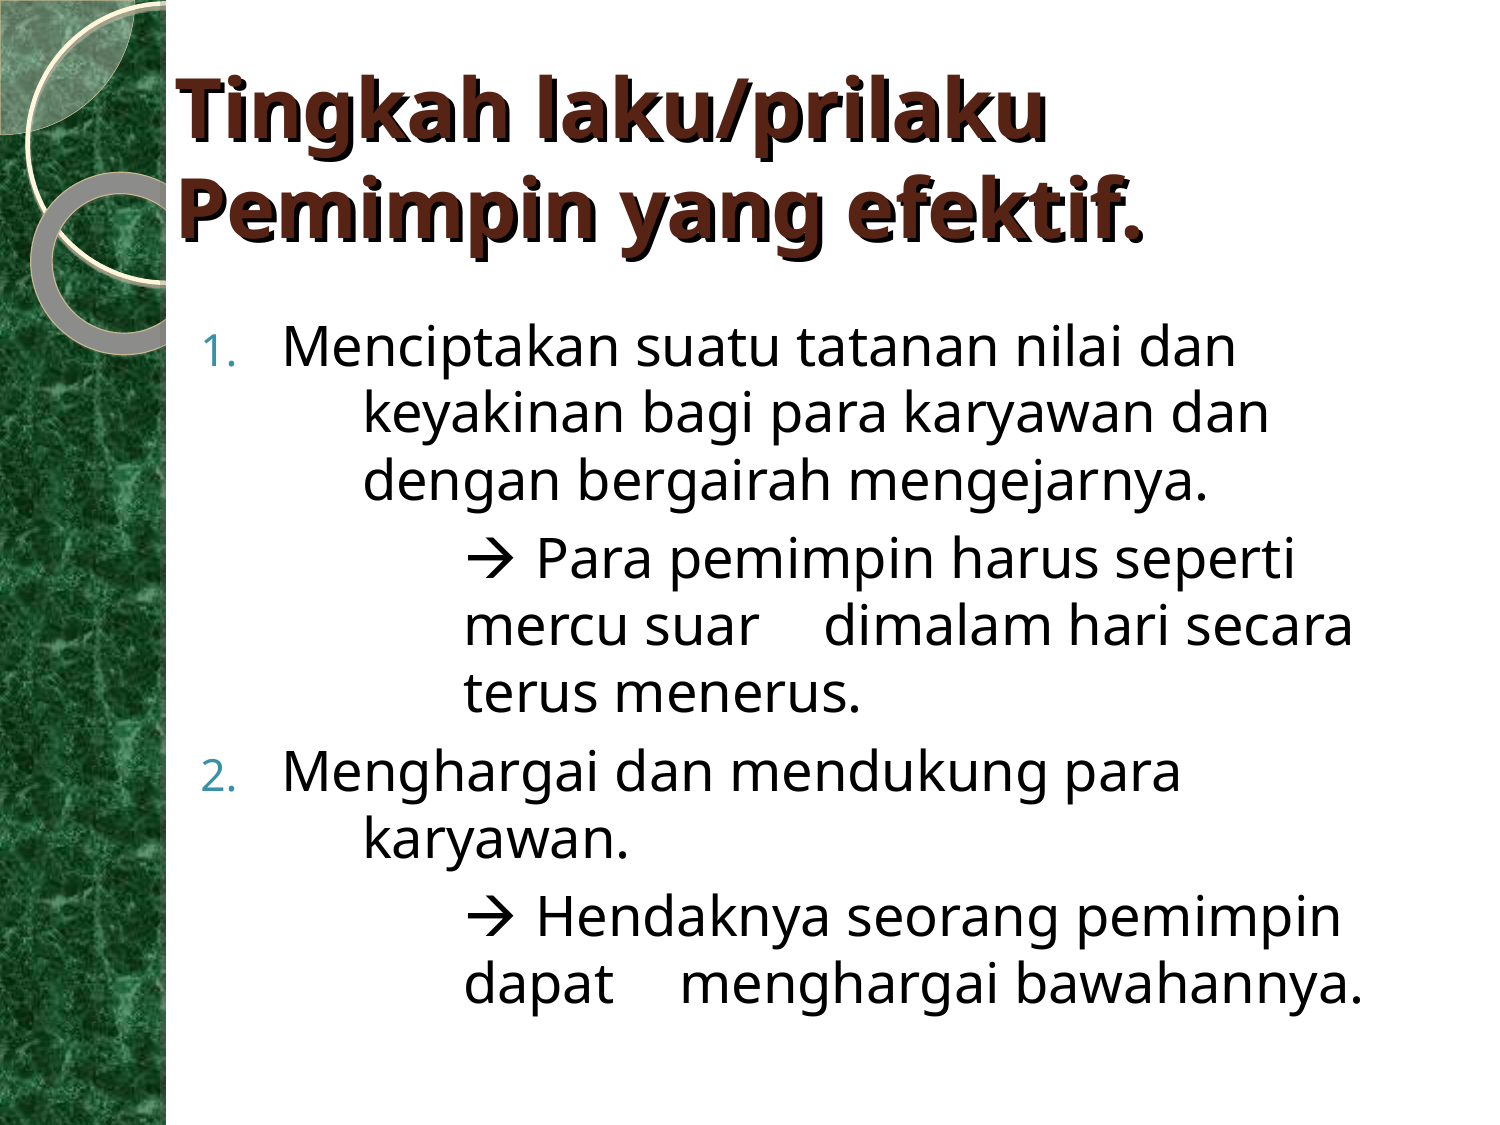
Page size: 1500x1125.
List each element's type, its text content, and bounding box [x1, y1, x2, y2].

title Tingkah laku/prilaku Pemimpin yang efektif. [159, 42, 1466, 268]
list Menciptakan suatu tatanan nilai dan keyakinan bagi para karyawan dan dengan bergairah mengejarnya.  Para pemimpin harus seperti mercu suar dimalam hari secara terus menerus. Menghargai dan mendukung para karyawan.  Hendaknya seorang pemimpin dapat menghargai bawahannya. [159, 302, 1466, 1026]
